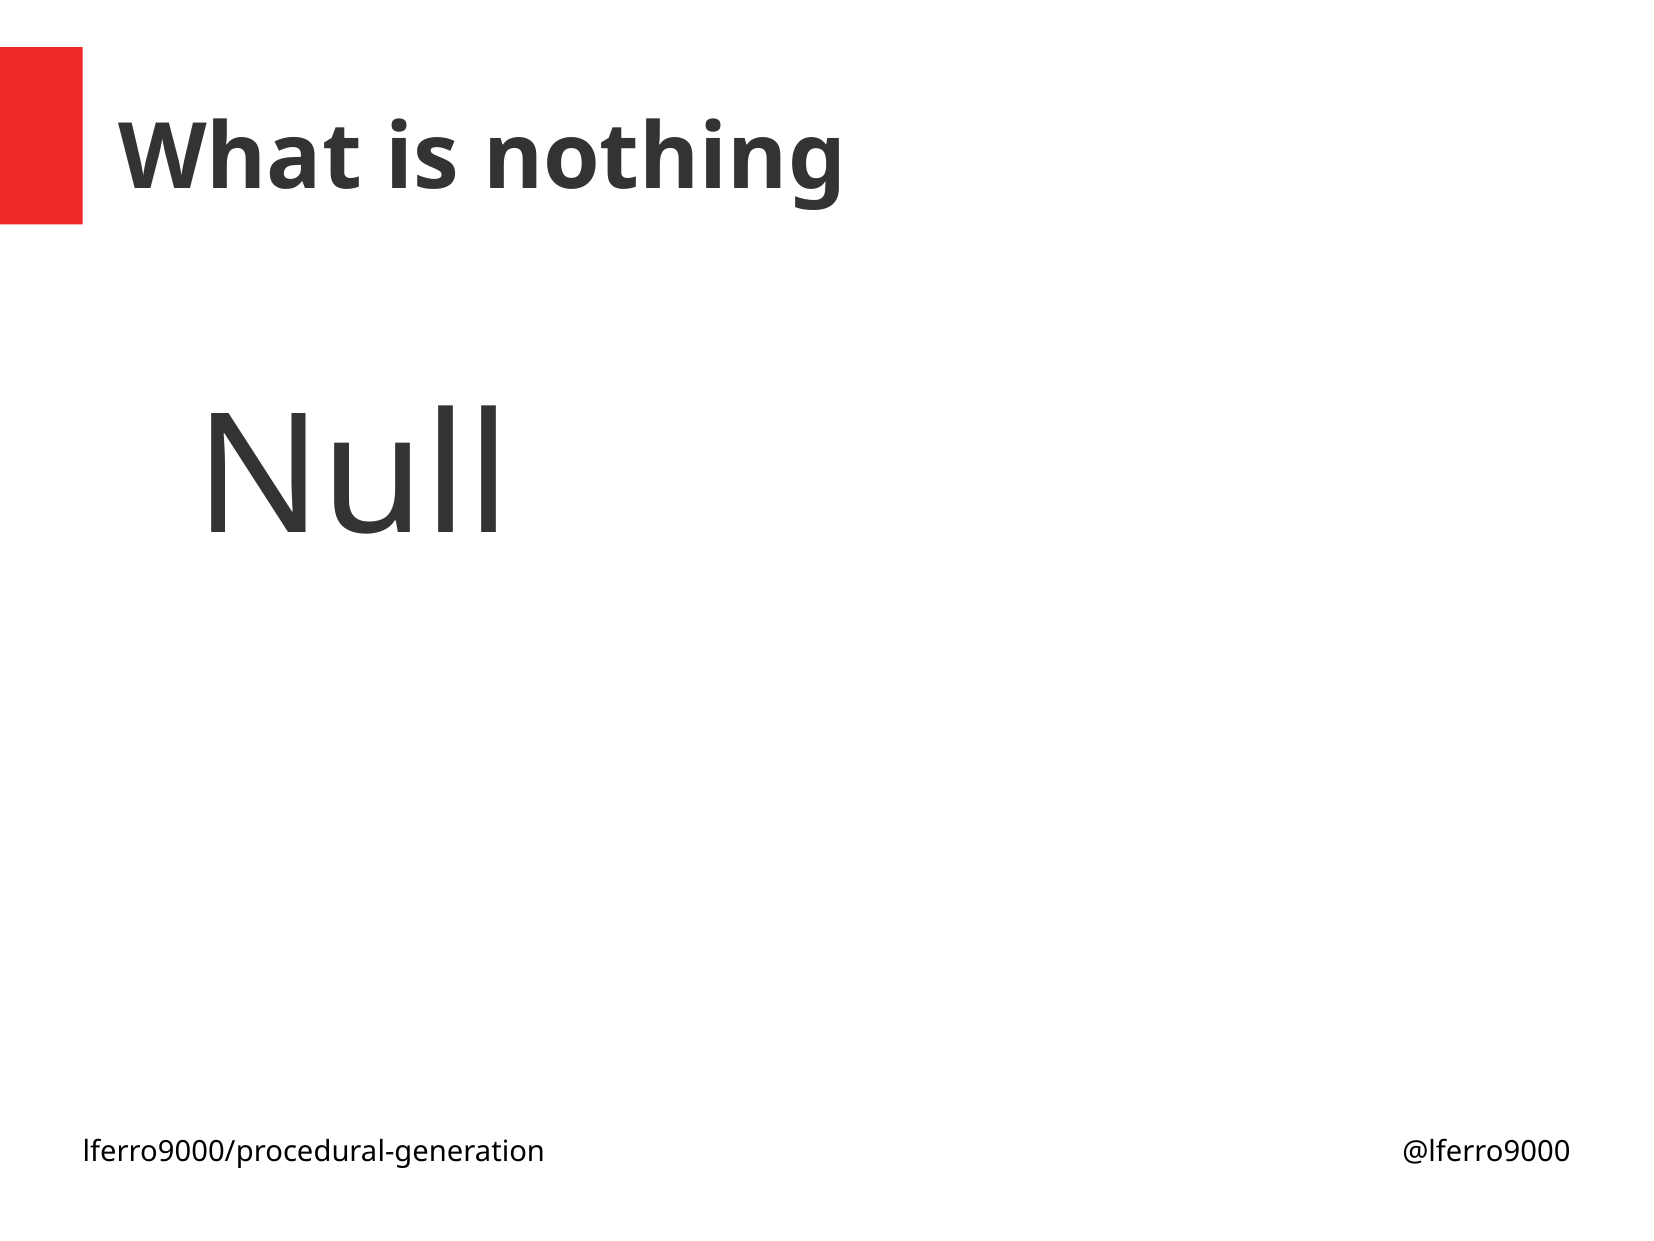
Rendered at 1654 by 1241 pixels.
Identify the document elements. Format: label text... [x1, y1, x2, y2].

title What is nothing [118, 49, 1571, 257]
list Null [118, 354, 1536, 1074]
